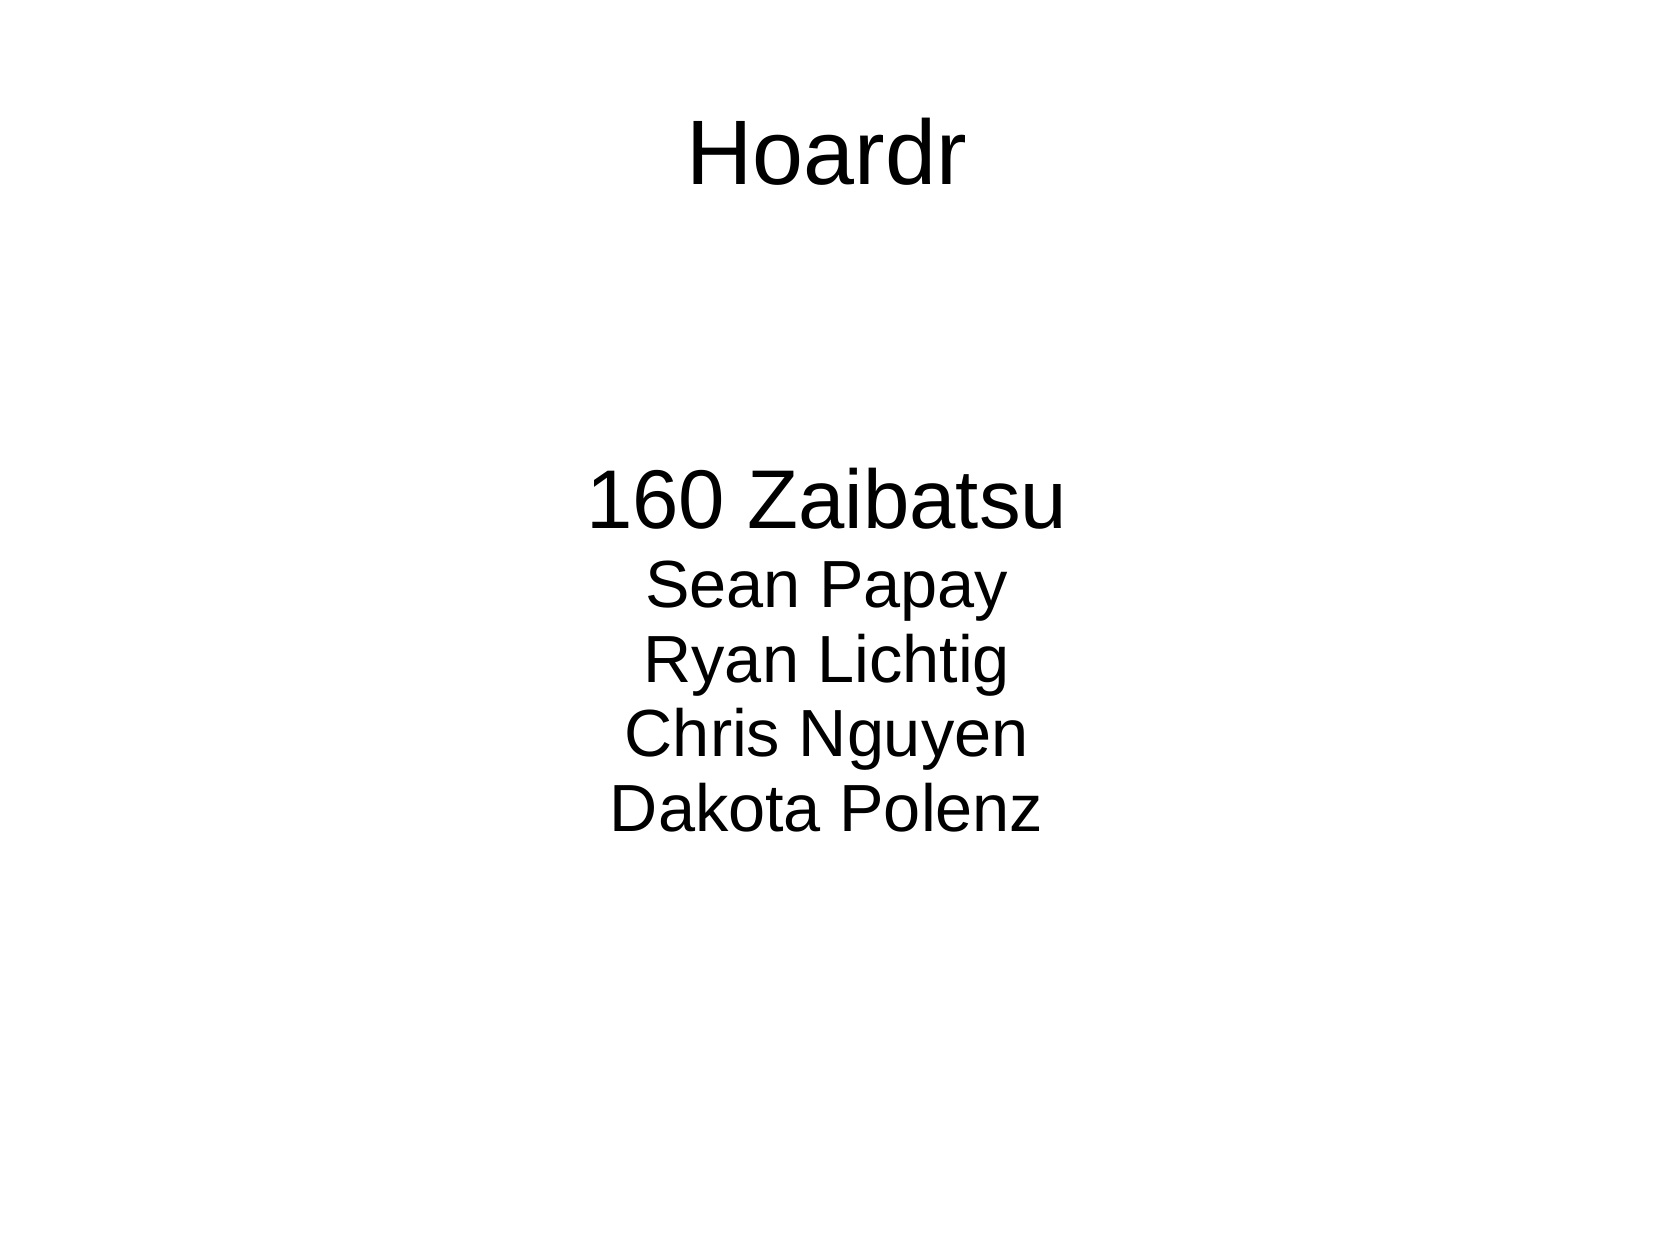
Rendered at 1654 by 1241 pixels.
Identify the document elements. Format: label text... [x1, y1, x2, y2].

subtitle 160 Zaibatsu Sean Papay Ryan Lichtig Chris Nguyen Dakota Polenz [82, 290, 1571, 1010]
title Hoardr [82, 49, 1571, 257]
